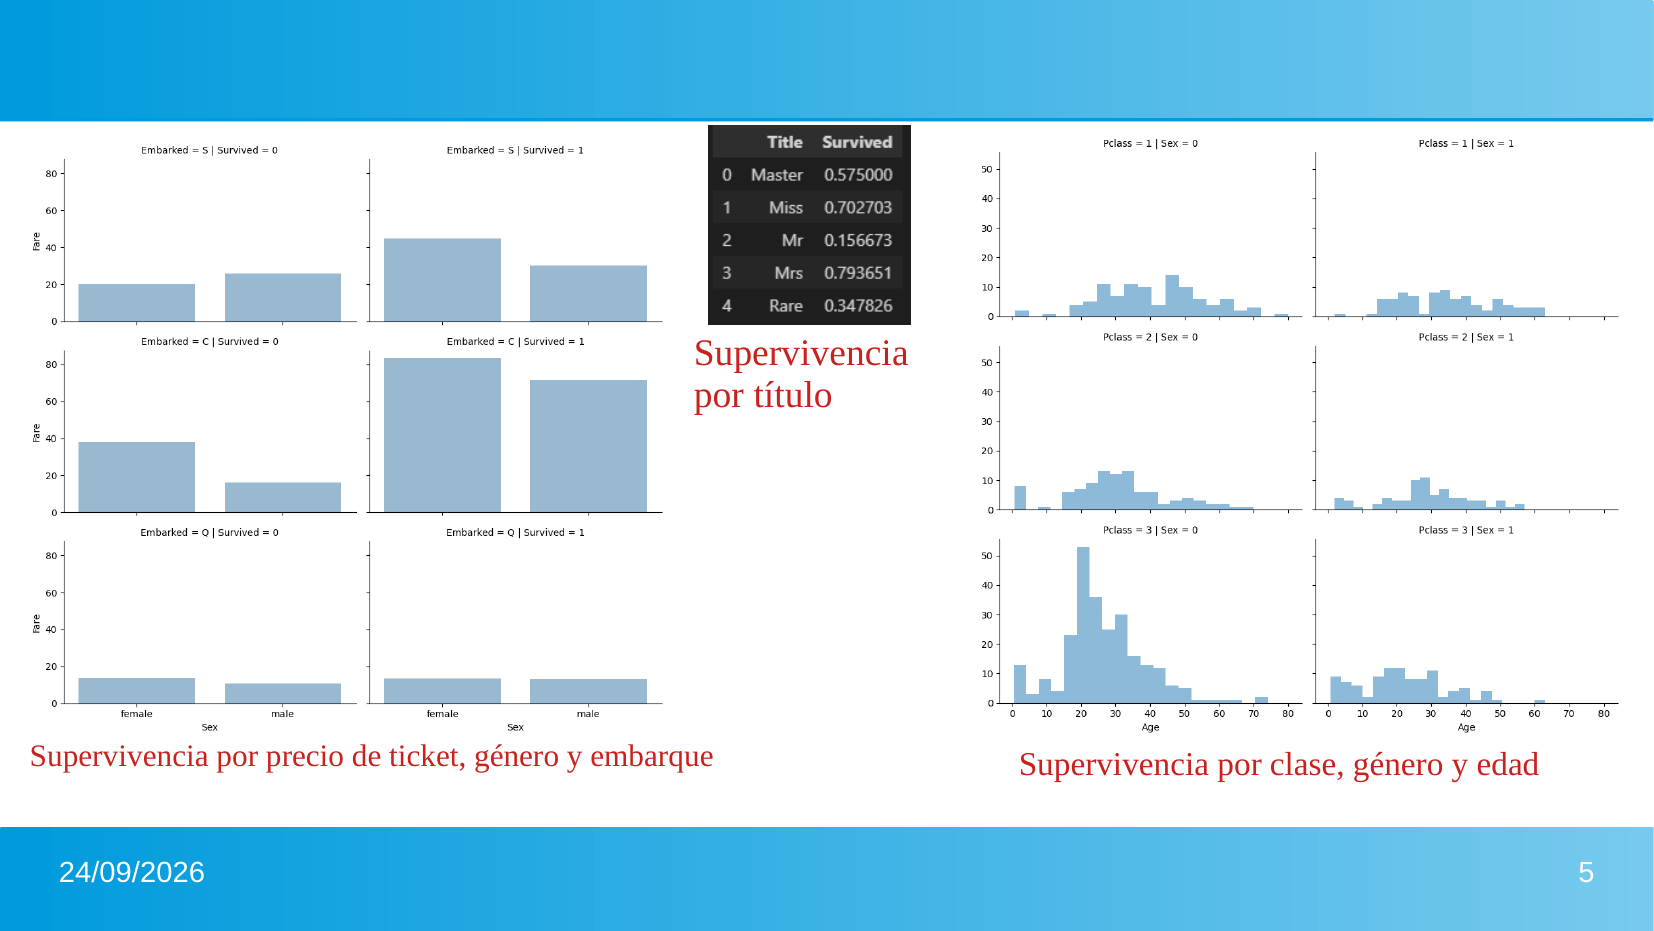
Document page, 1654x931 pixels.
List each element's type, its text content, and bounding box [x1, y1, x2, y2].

picture [25, 139, 677, 739]
picture [708, 125, 911, 324]
text_box Supervivencia por título [679, 324, 945, 465]
text_box Supervivencia por clase, género y edad [1003, 738, 1654, 791]
list Supervivencia por precio de ticket, género y embarque [29, 738, 739, 857]
picture [974, 132, 1633, 739]
